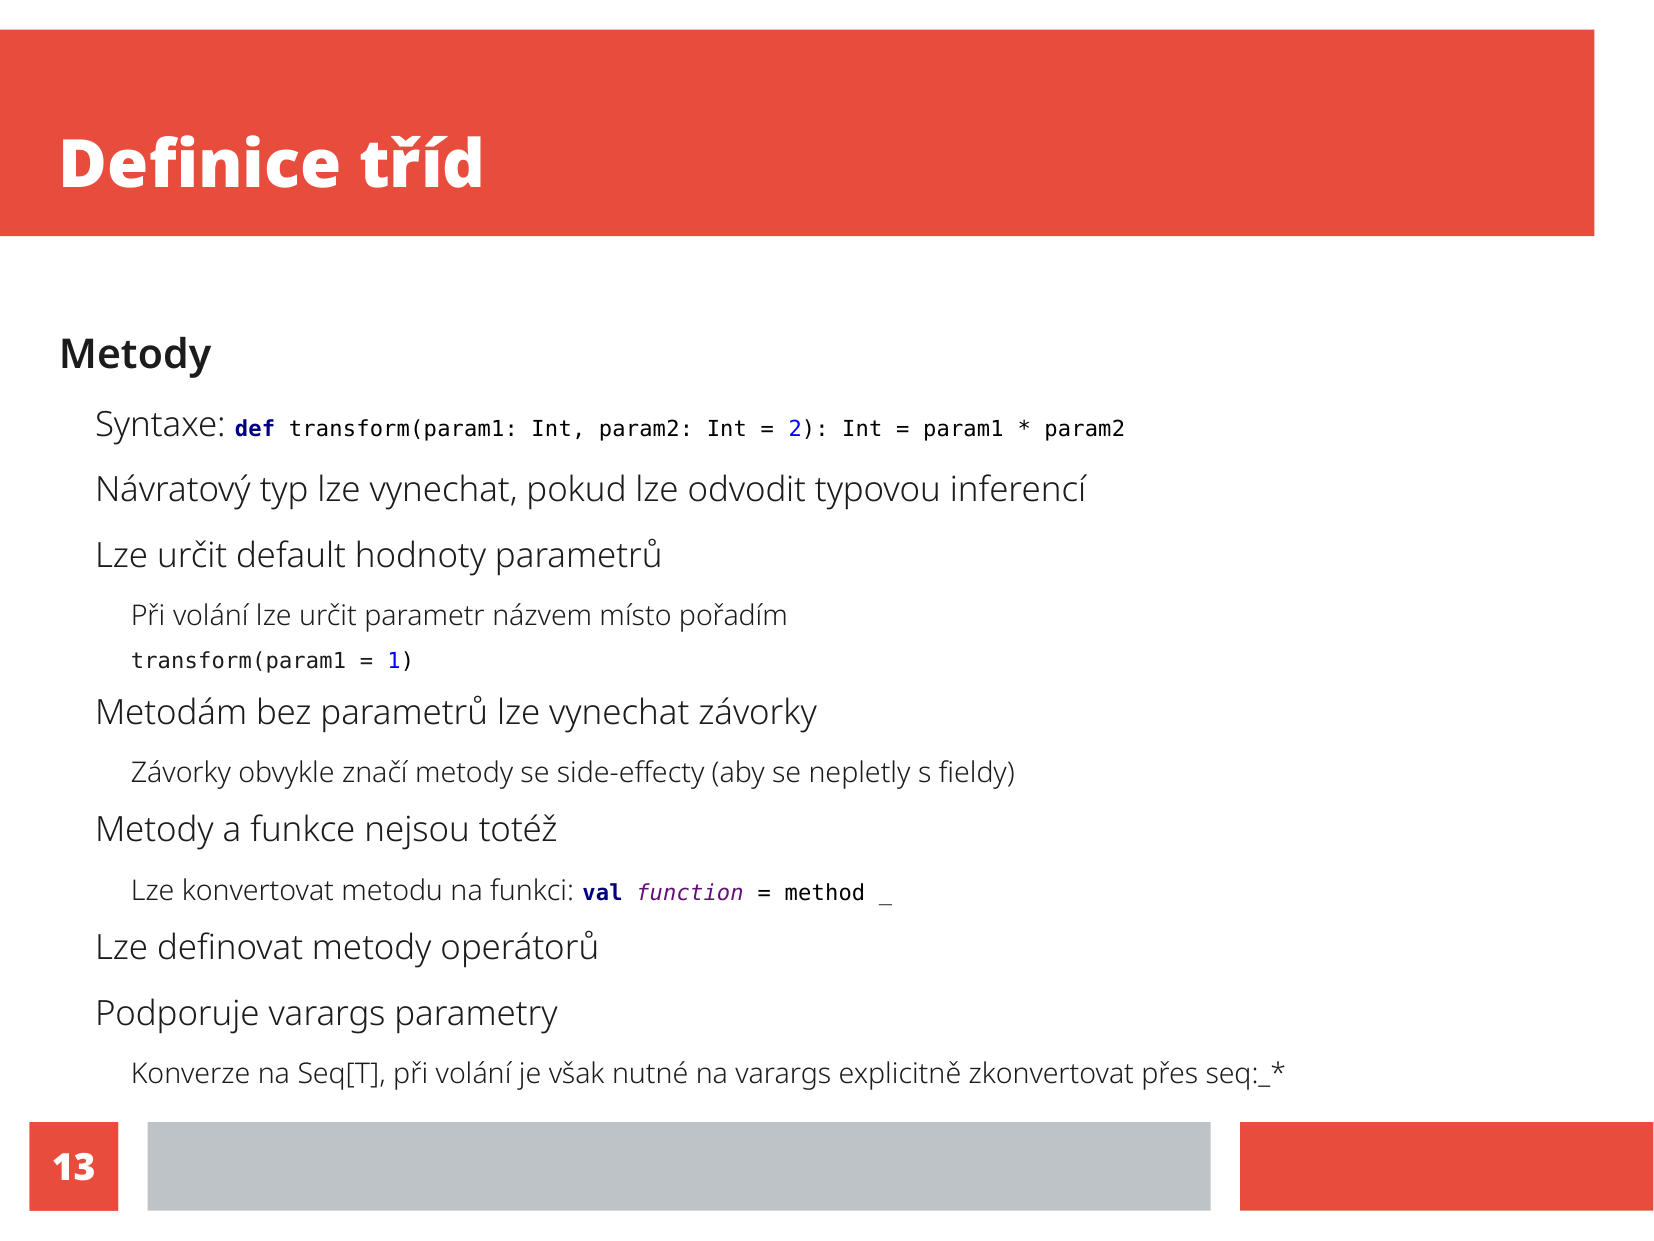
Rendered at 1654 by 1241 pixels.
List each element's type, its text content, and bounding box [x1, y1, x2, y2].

list Metody Syntaxe: def transform(param1: Int, param2: Int = 2): Int = param1 * param2 Návratový typ lze vynechat, pokud lze odvodit typovou inferencí Lze určit default hodnoty parametrů Při volání lze určit parametr názvem místo pořadím transform(param1 = 1) Metodám bez parametrů lze vynechat závorky Závorky obvykle značí metody se side-effecty (aby se nepletly s fieldy) Metody a funkce nejsou totéž Lze konvertovat metodu na funkci: val function = method _ Lze definovat metody operátorů Podporuje varargs parametry Konverze na Seq[T], při volání je však nutné na varargs explicitně zkonvertovat přes seq:_* [59, 324, 1565, 1093]
title Definice tříd [59, 59, 1595, 207]
